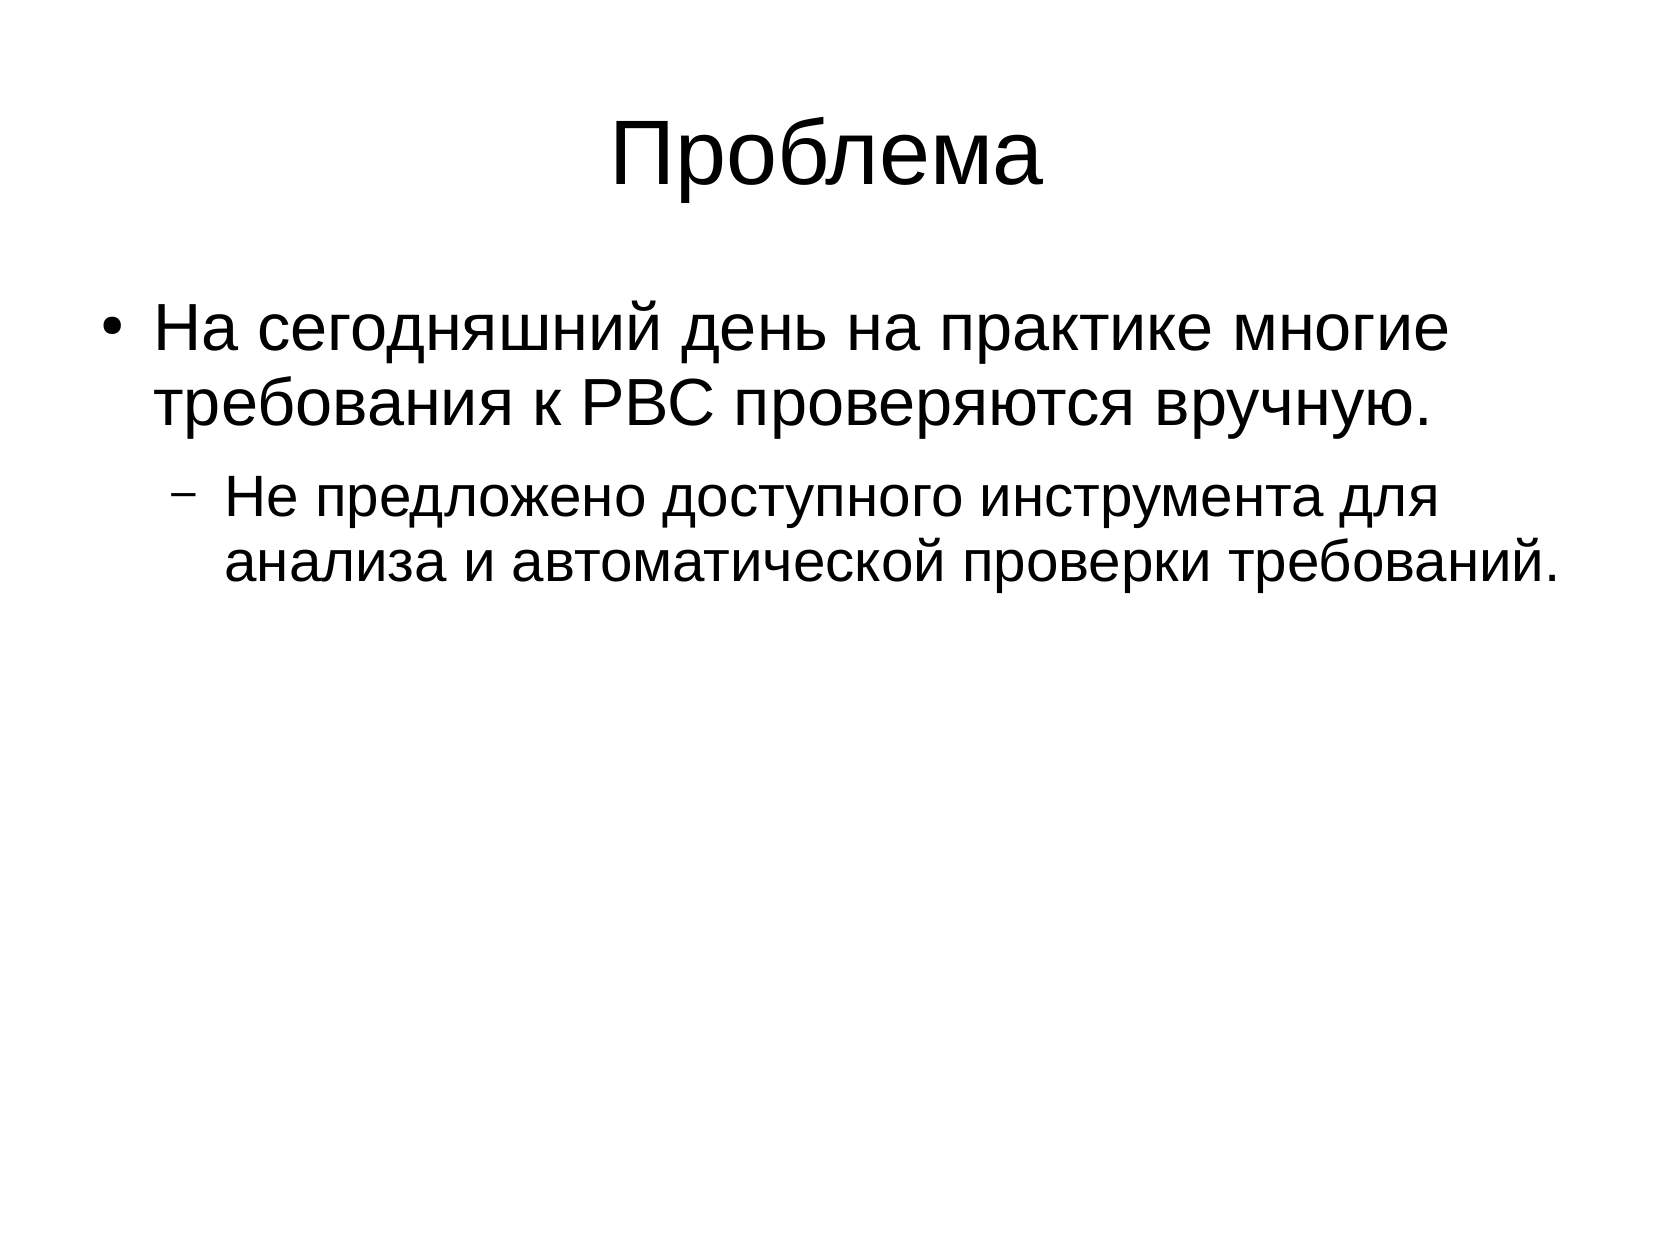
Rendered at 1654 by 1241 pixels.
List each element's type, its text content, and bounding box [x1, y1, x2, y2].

list На сегодняшний день на практике многие требования к РВС проверяются вручную. Не предложено доступного инструмента для анализа и автоматической проверки требований. [82, 290, 1571, 1010]
title Проблема [82, 49, 1571, 257]
